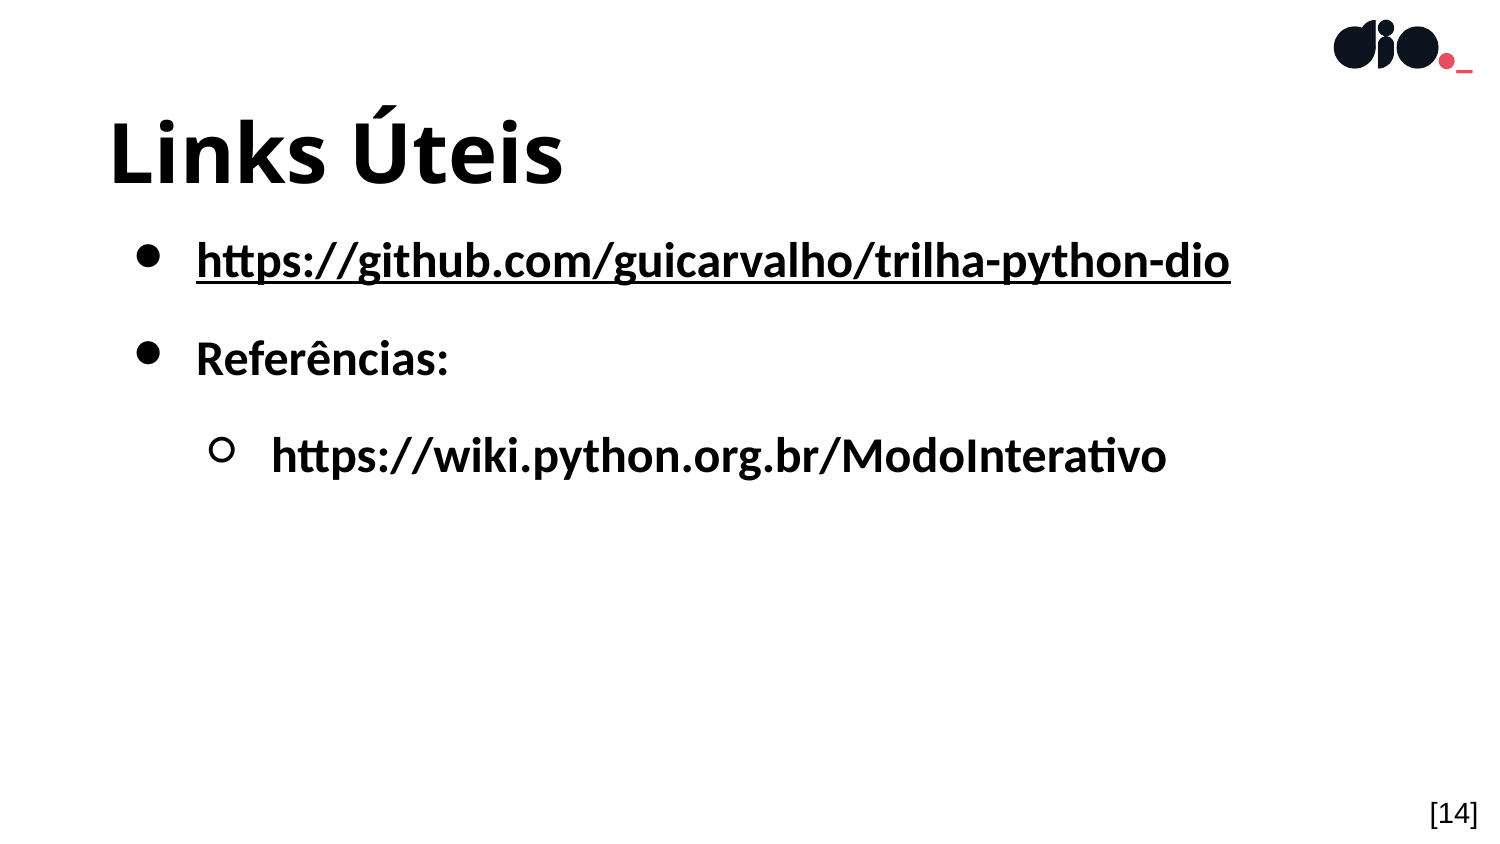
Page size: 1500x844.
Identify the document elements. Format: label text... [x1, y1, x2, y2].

text_box https://github.com/guicarvalho/trilha-python-dio Referências: https://wiki.python.org.br/ModoInterativo [106, 212, 1422, 780]
text_box Links Úteis [92, 73, 1408, 213]
slide_number [<número>] [1403, 779, 1494, 844]
picture [1333, 19, 1473, 74]
